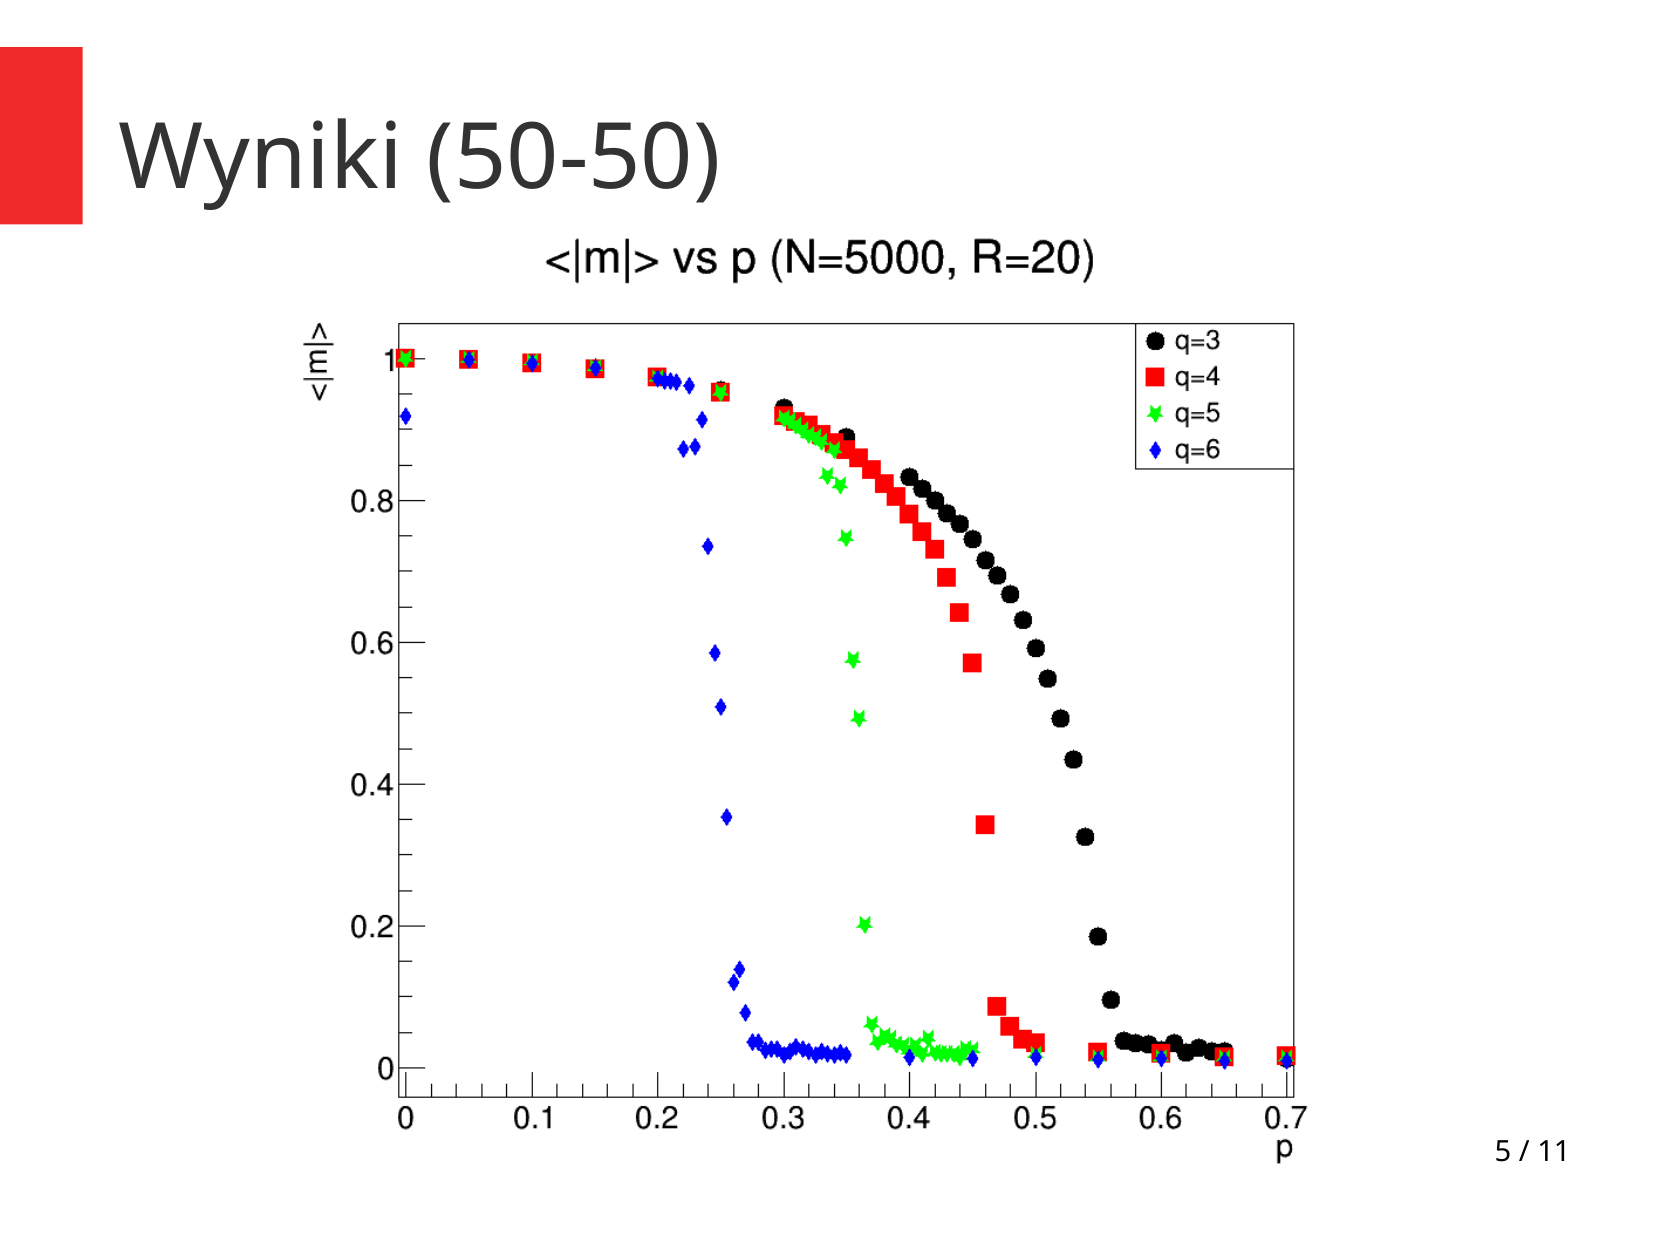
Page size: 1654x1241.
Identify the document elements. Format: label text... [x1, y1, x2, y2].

title Wyniki (50-50) [118, 49, 1571, 257]
picture [294, 227, 1346, 1194]
